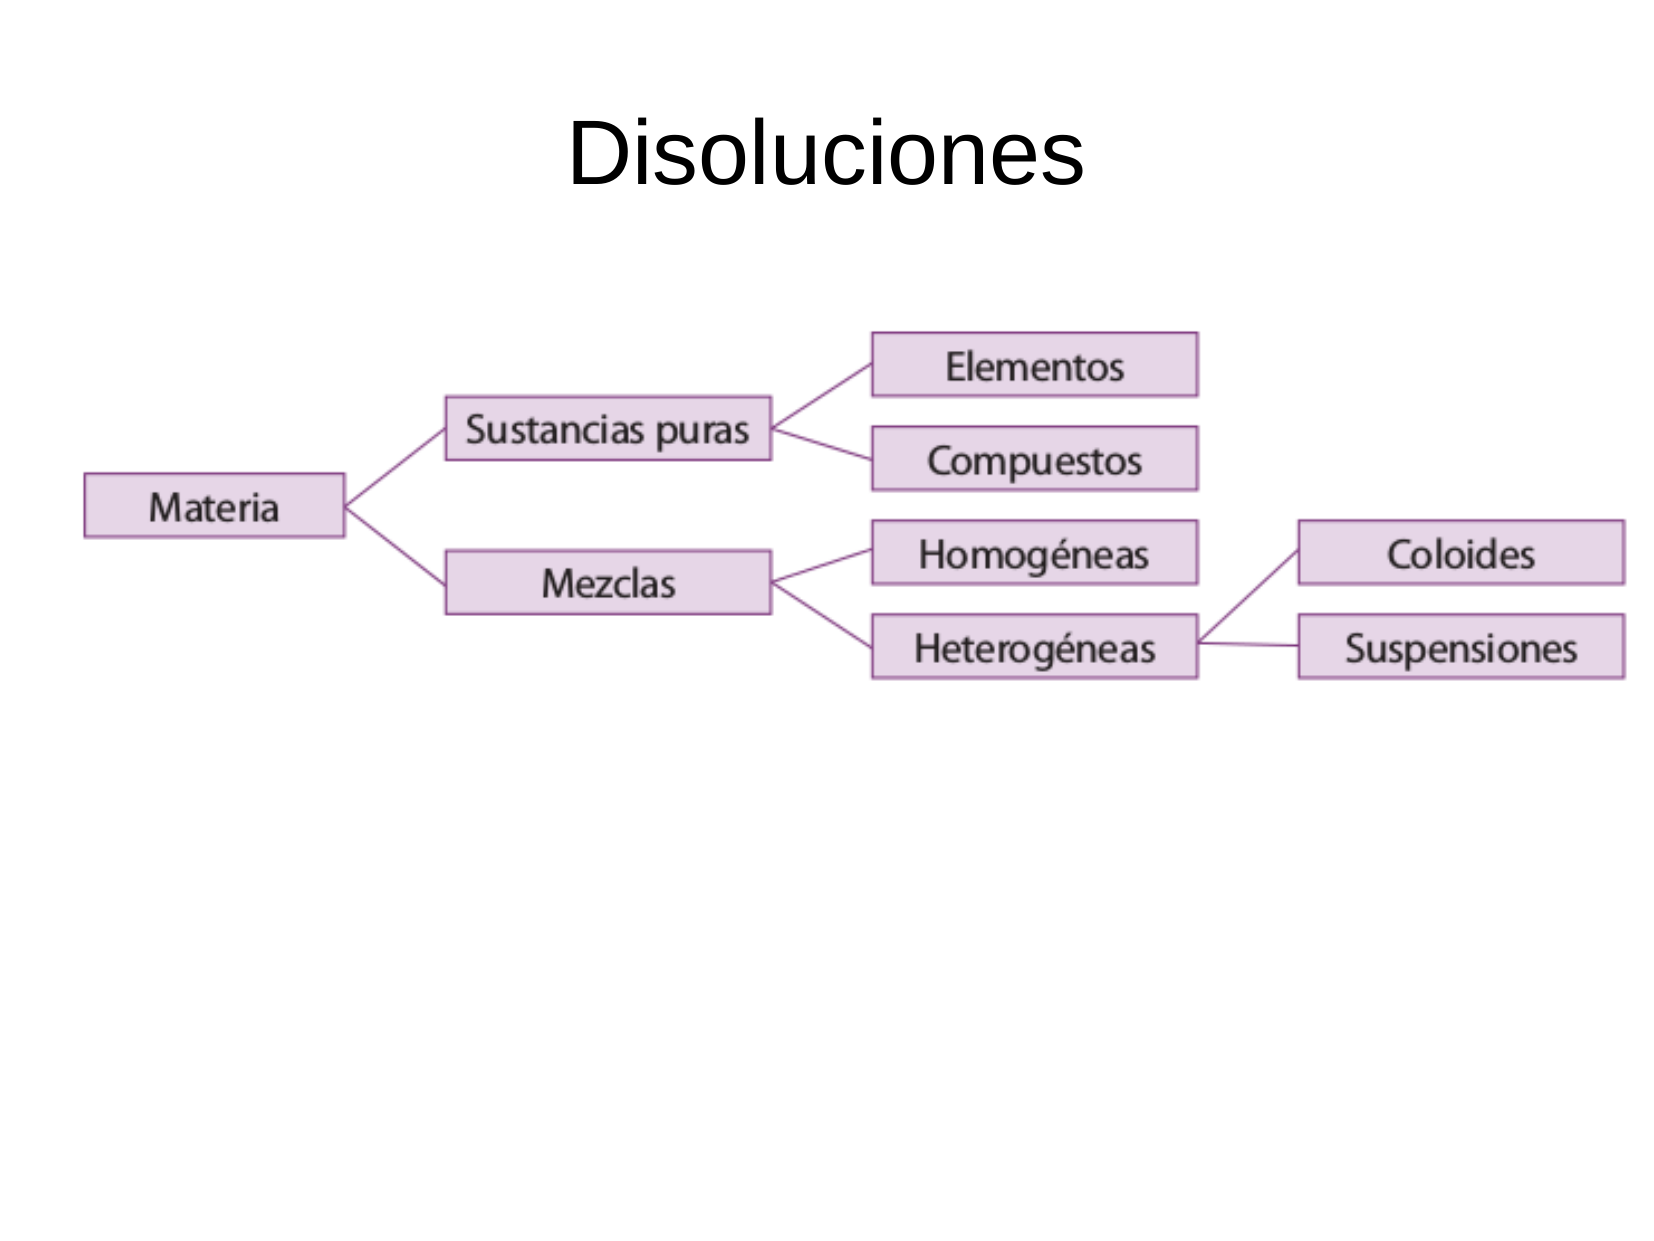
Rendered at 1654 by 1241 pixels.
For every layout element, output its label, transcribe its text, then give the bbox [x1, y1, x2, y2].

title Disoluciones [82, 49, 1571, 257]
picture [35, 312, 1638, 721]
